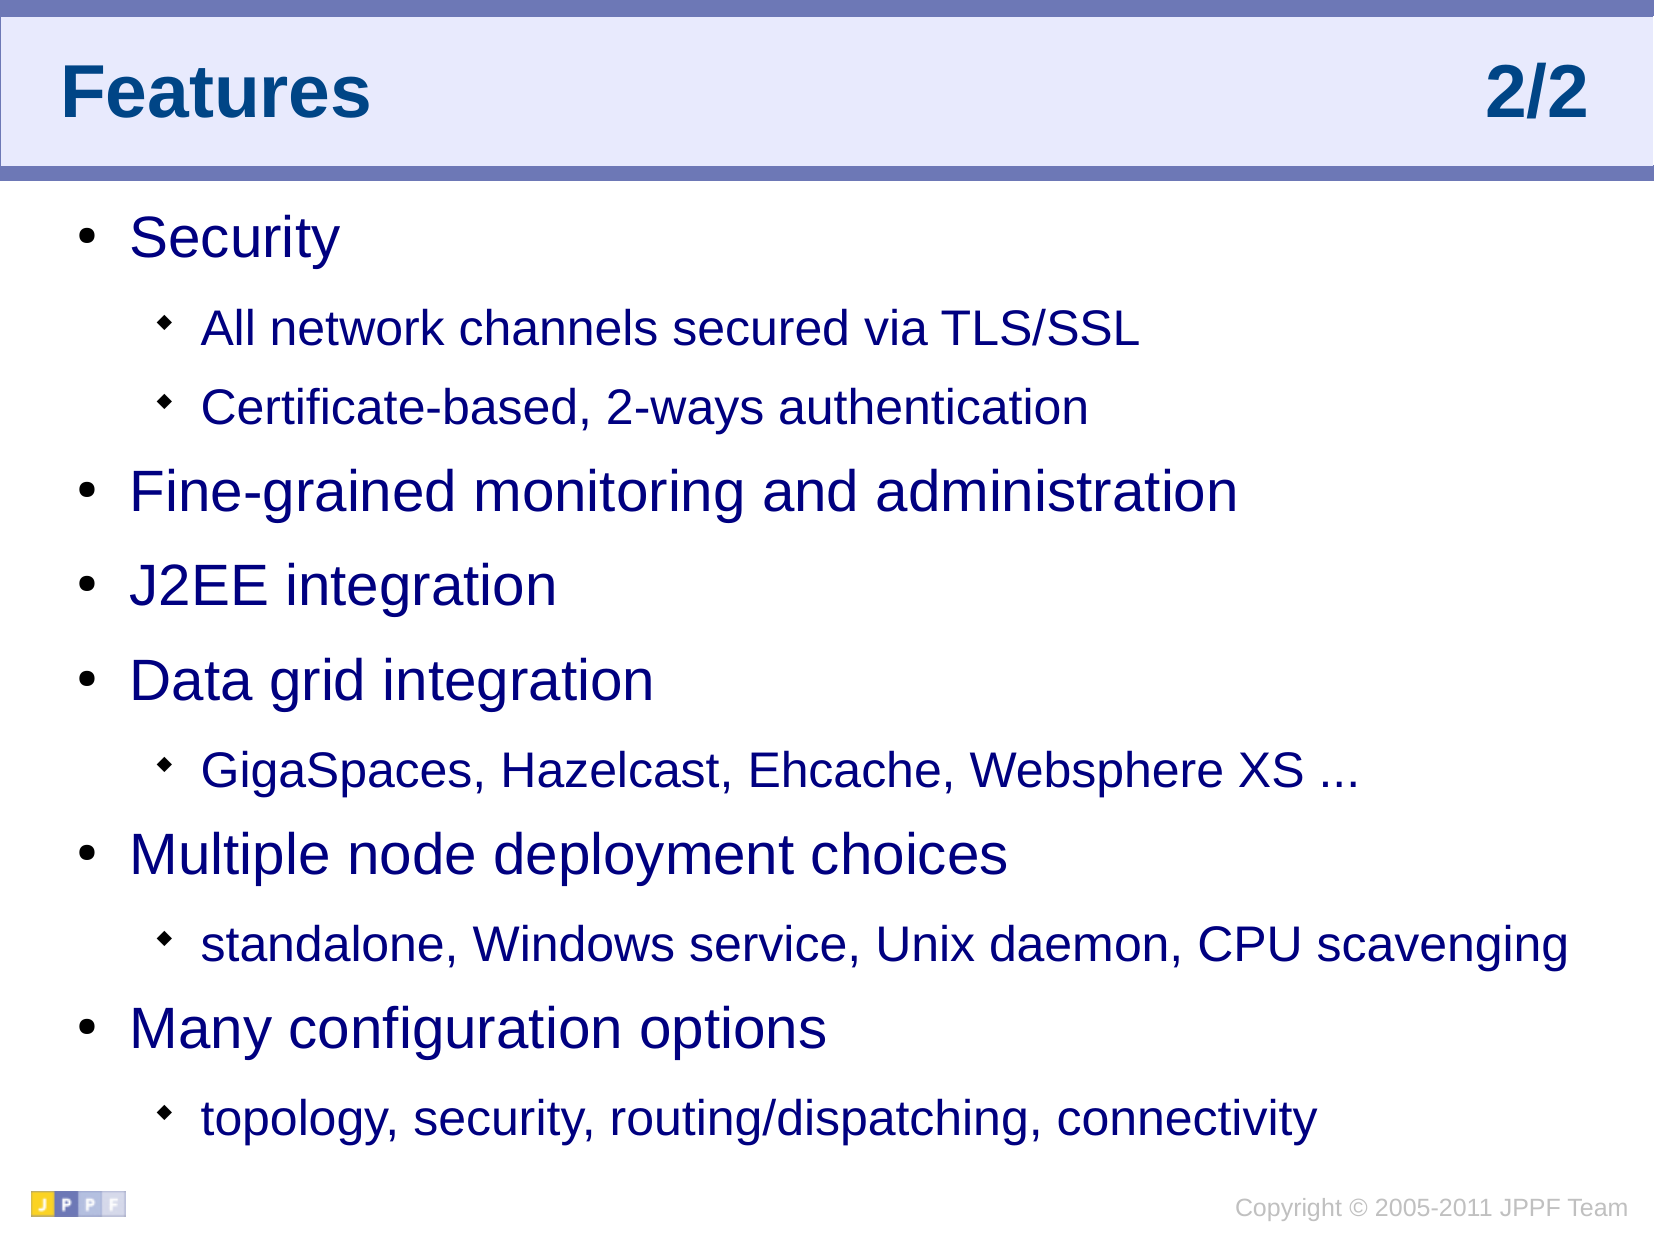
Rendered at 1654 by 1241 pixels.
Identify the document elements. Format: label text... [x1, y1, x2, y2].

title Features 2/2 [0, 16, 1653, 167]
picture [0, 181, 1654, 1241]
list Security All network channels secured via TLS/SSL Certificate-based, 2-ways authentication Fine-grained monitoring and administration J2EE integration Data grid integration GigaSpaces, Hazelcast, Ehcache, Websphere XS ... Multiple node deployment choices standalone, Windows service, Unix daemon, CPU scavenging Many configuration options topology, security, routing/dispatching, connectivity [58, 205, 1589, 1145]
